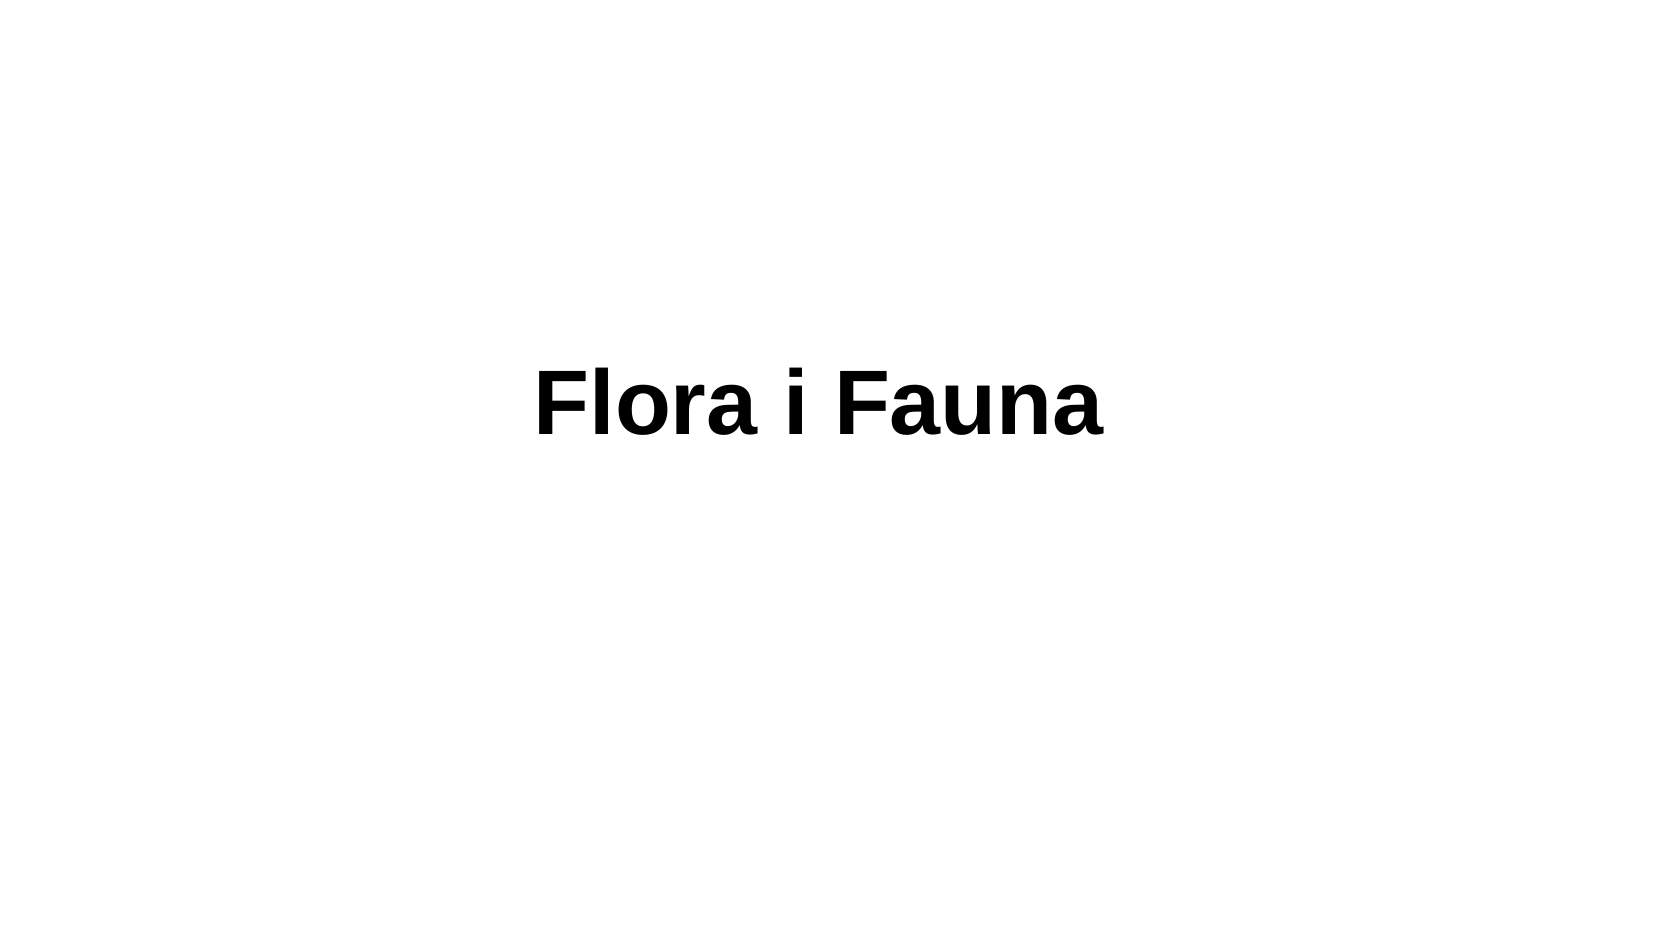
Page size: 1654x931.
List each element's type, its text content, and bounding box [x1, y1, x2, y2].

title Flora i Fauna [75, 324, 1564, 481]
